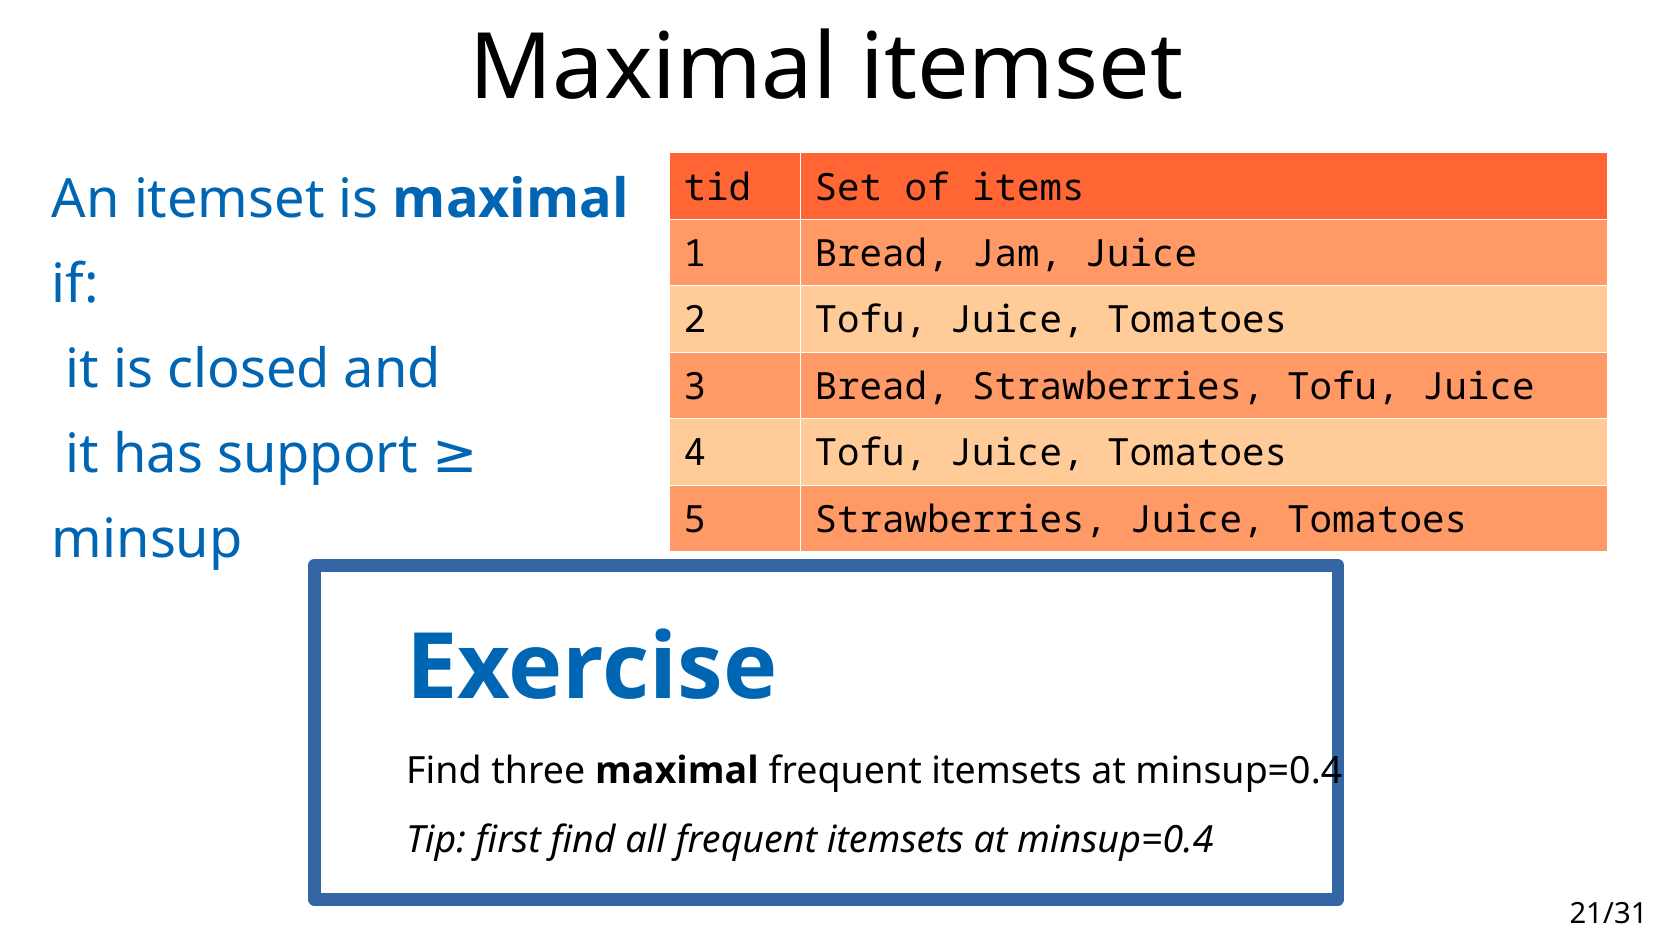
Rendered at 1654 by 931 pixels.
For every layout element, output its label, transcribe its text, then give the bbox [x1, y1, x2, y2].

table_header Set of items [801, 153, 1607, 219]
table_cell Bread, Strawberries, Tofu, Juice [801, 353, 1607, 418]
table_cell 1 [670, 220, 800, 285]
table_cell 3 [670, 353, 800, 418]
text_box Exercise Find three maximal frequent itemsets at minsup=0.4 Tip: first find all frequent itemsets at minsup=0.4 [314, 565, 1338, 900]
table_cell Tofu, Juice, Tomatoes [801, 286, 1607, 352]
title Maximal itemset [82, 0, 1571, 128]
table_cell 5 [670, 486, 800, 551]
table_cell Tofu, Juice, Tomatoes [801, 419, 1607, 485]
table_cell Strawberries, Juice, Tomatoes [801, 486, 1607, 551]
text_box An itemset is maximal if: it is closed and it has support ≥ minsup [37, 141, 664, 479]
table_cell 2 [670, 286, 800, 352]
table_cell 4 [670, 419, 800, 485]
table_cell Bread, Jam, Juice [801, 220, 1607, 285]
table_header tid [670, 153, 800, 219]
